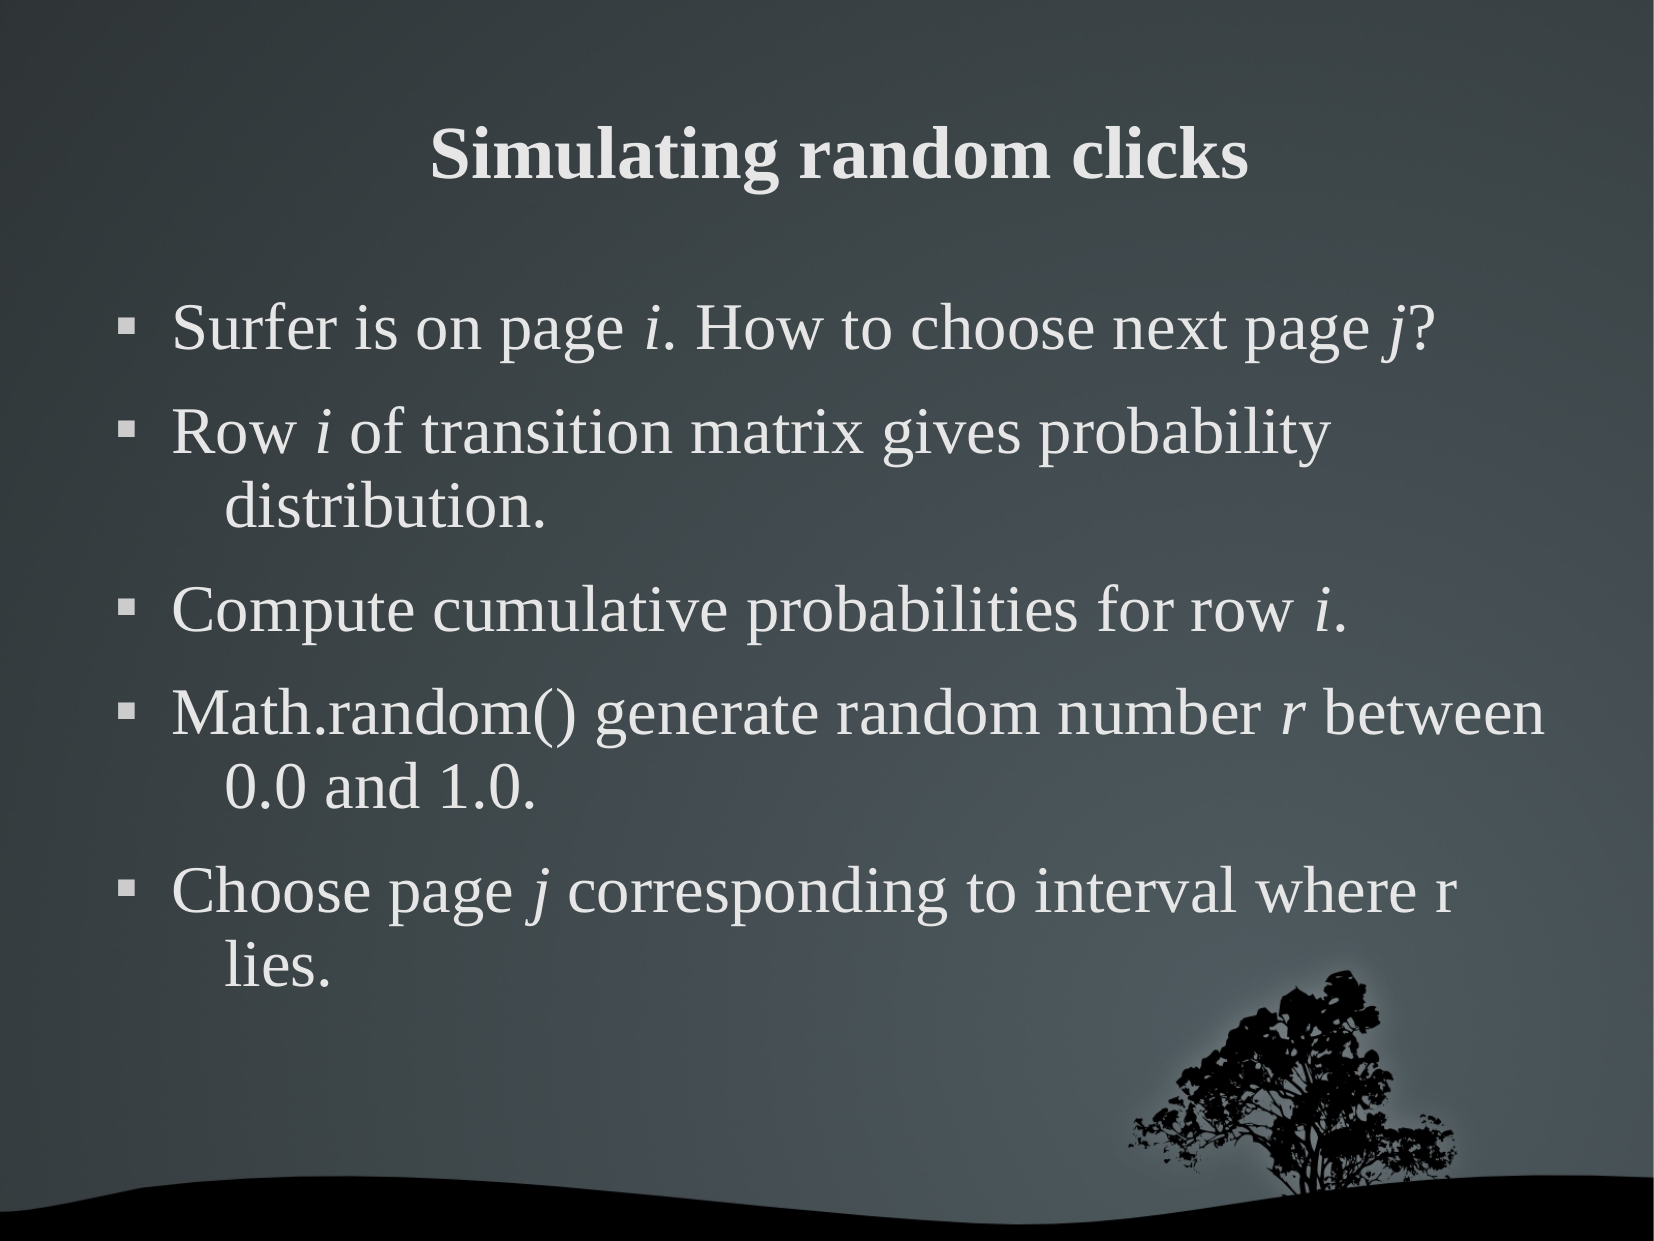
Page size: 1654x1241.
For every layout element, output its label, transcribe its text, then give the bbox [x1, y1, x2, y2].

title Simulating random clicks [82, 49, 1571, 257]
list Surfer is on page i. How to choose next page j? Row i of transition matrix gives probability distribution. Compute cumulative probabilities for row i. Math.random() generate random number r between 0.0 and 1.0. Choose page j corresponding to interval where r lies. [82, 290, 1571, 1109]
picture [0, 0, 1654, 1241]
